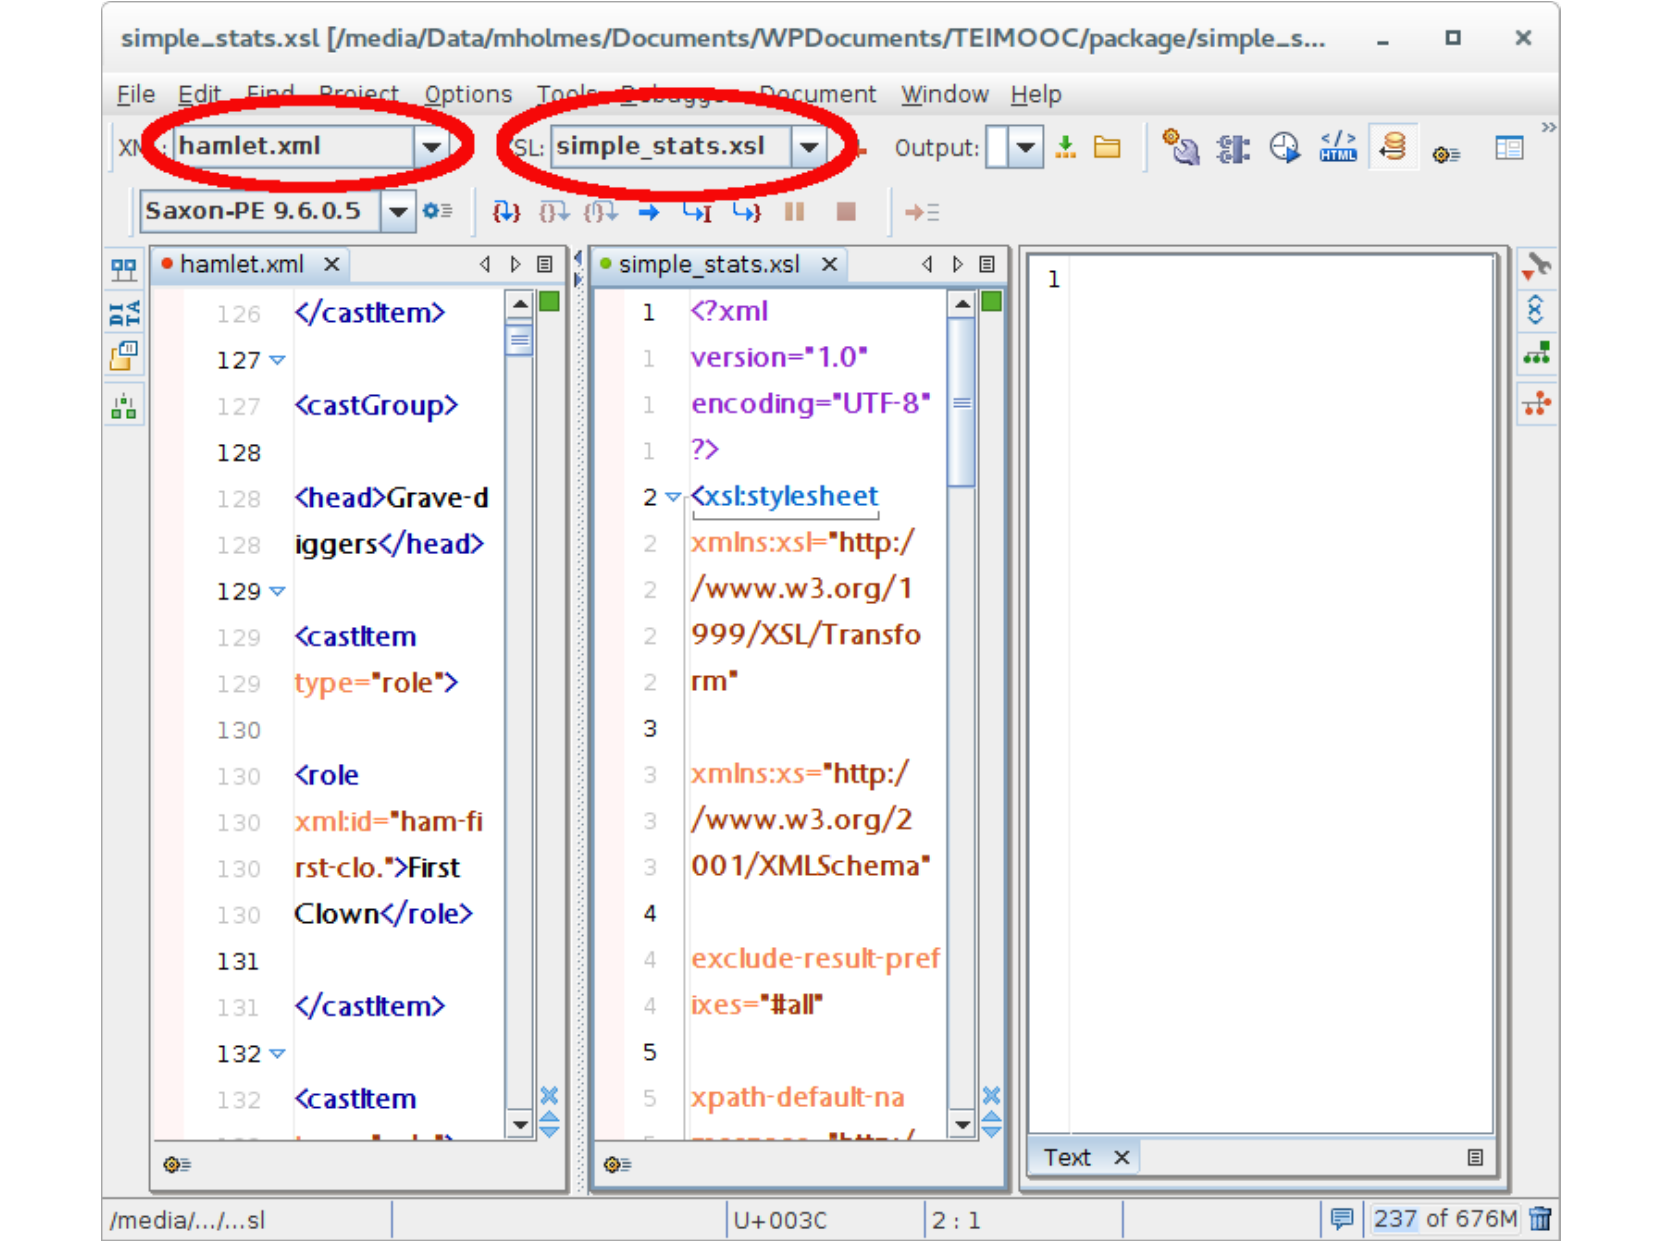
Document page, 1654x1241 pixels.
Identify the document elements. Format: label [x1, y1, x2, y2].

picture [101, 1, 1561, 1241]
